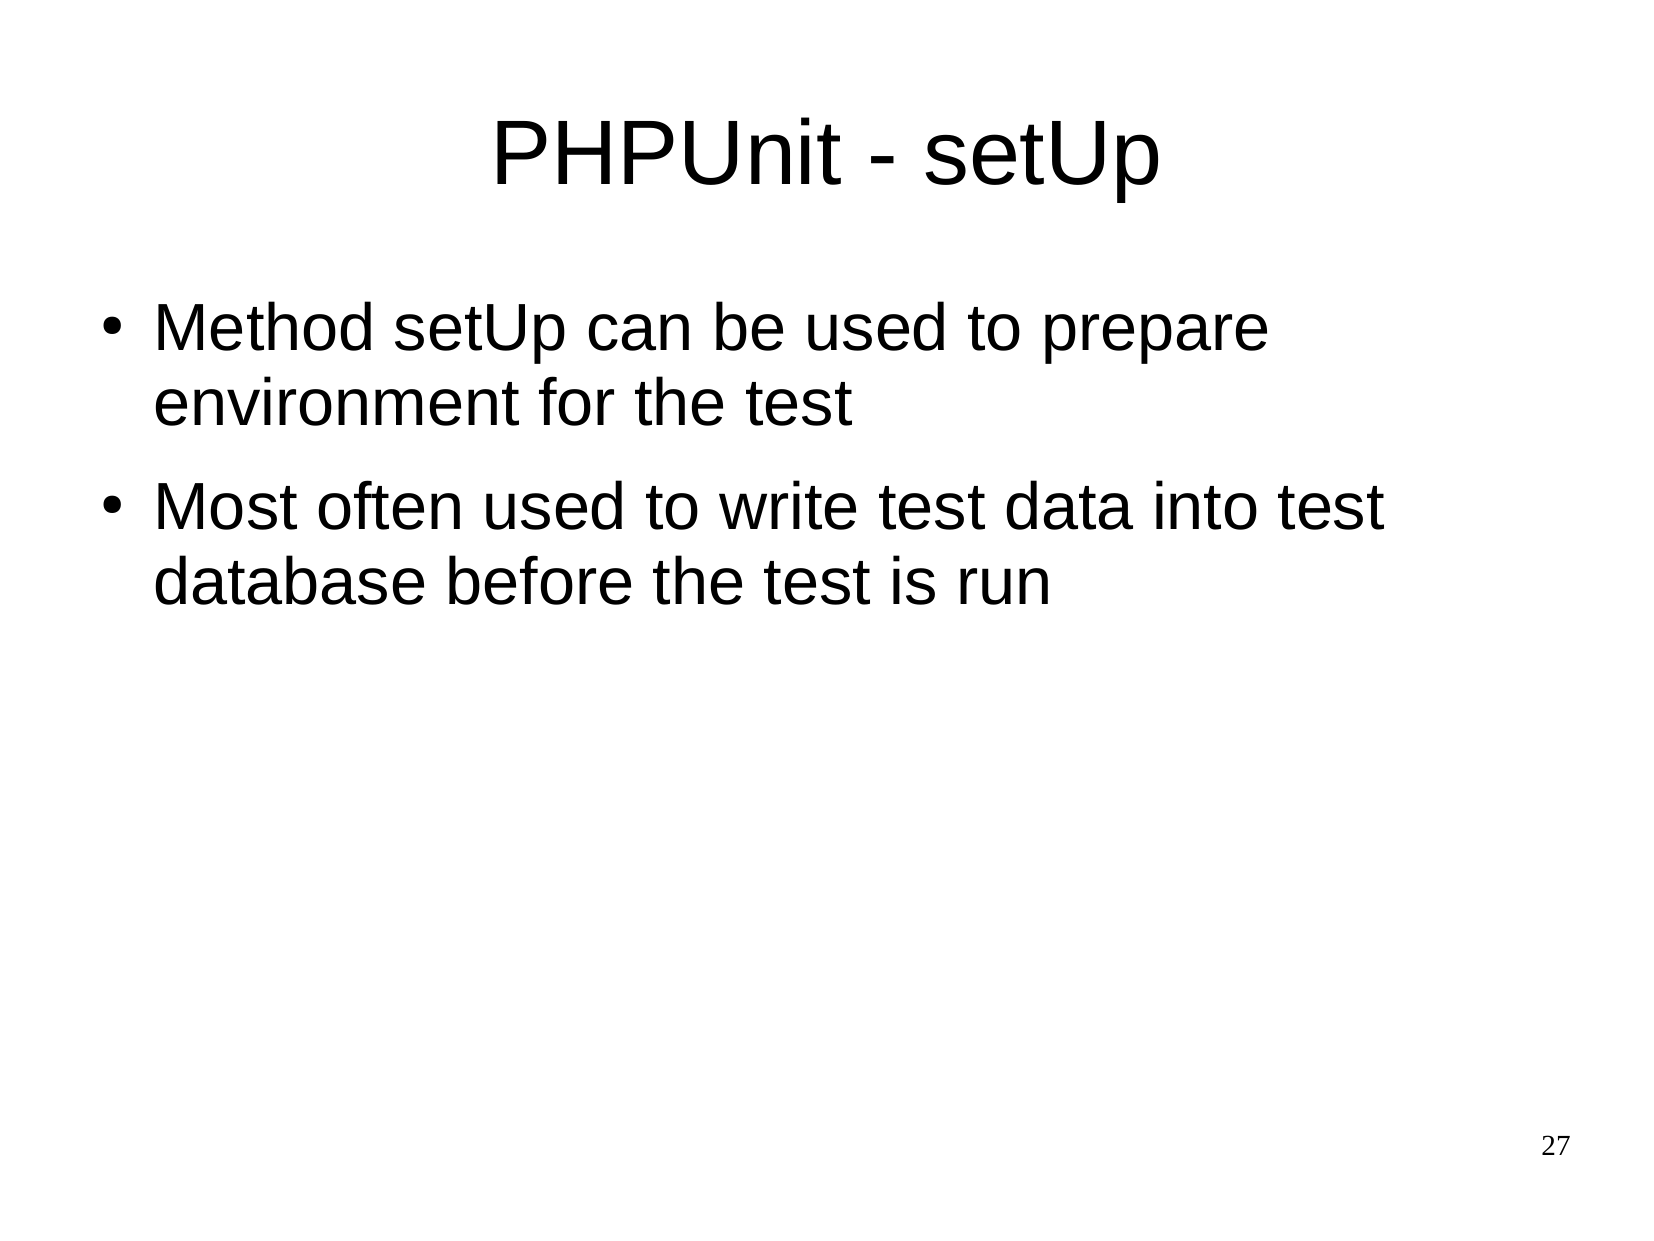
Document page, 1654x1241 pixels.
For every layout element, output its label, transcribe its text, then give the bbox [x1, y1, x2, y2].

list Method setUp can be used to prepare environment for the test Most often used to write test data into test database before the test is run [82, 290, 1571, 1010]
title PHPUnit - setUp [82, 49, 1571, 257]
